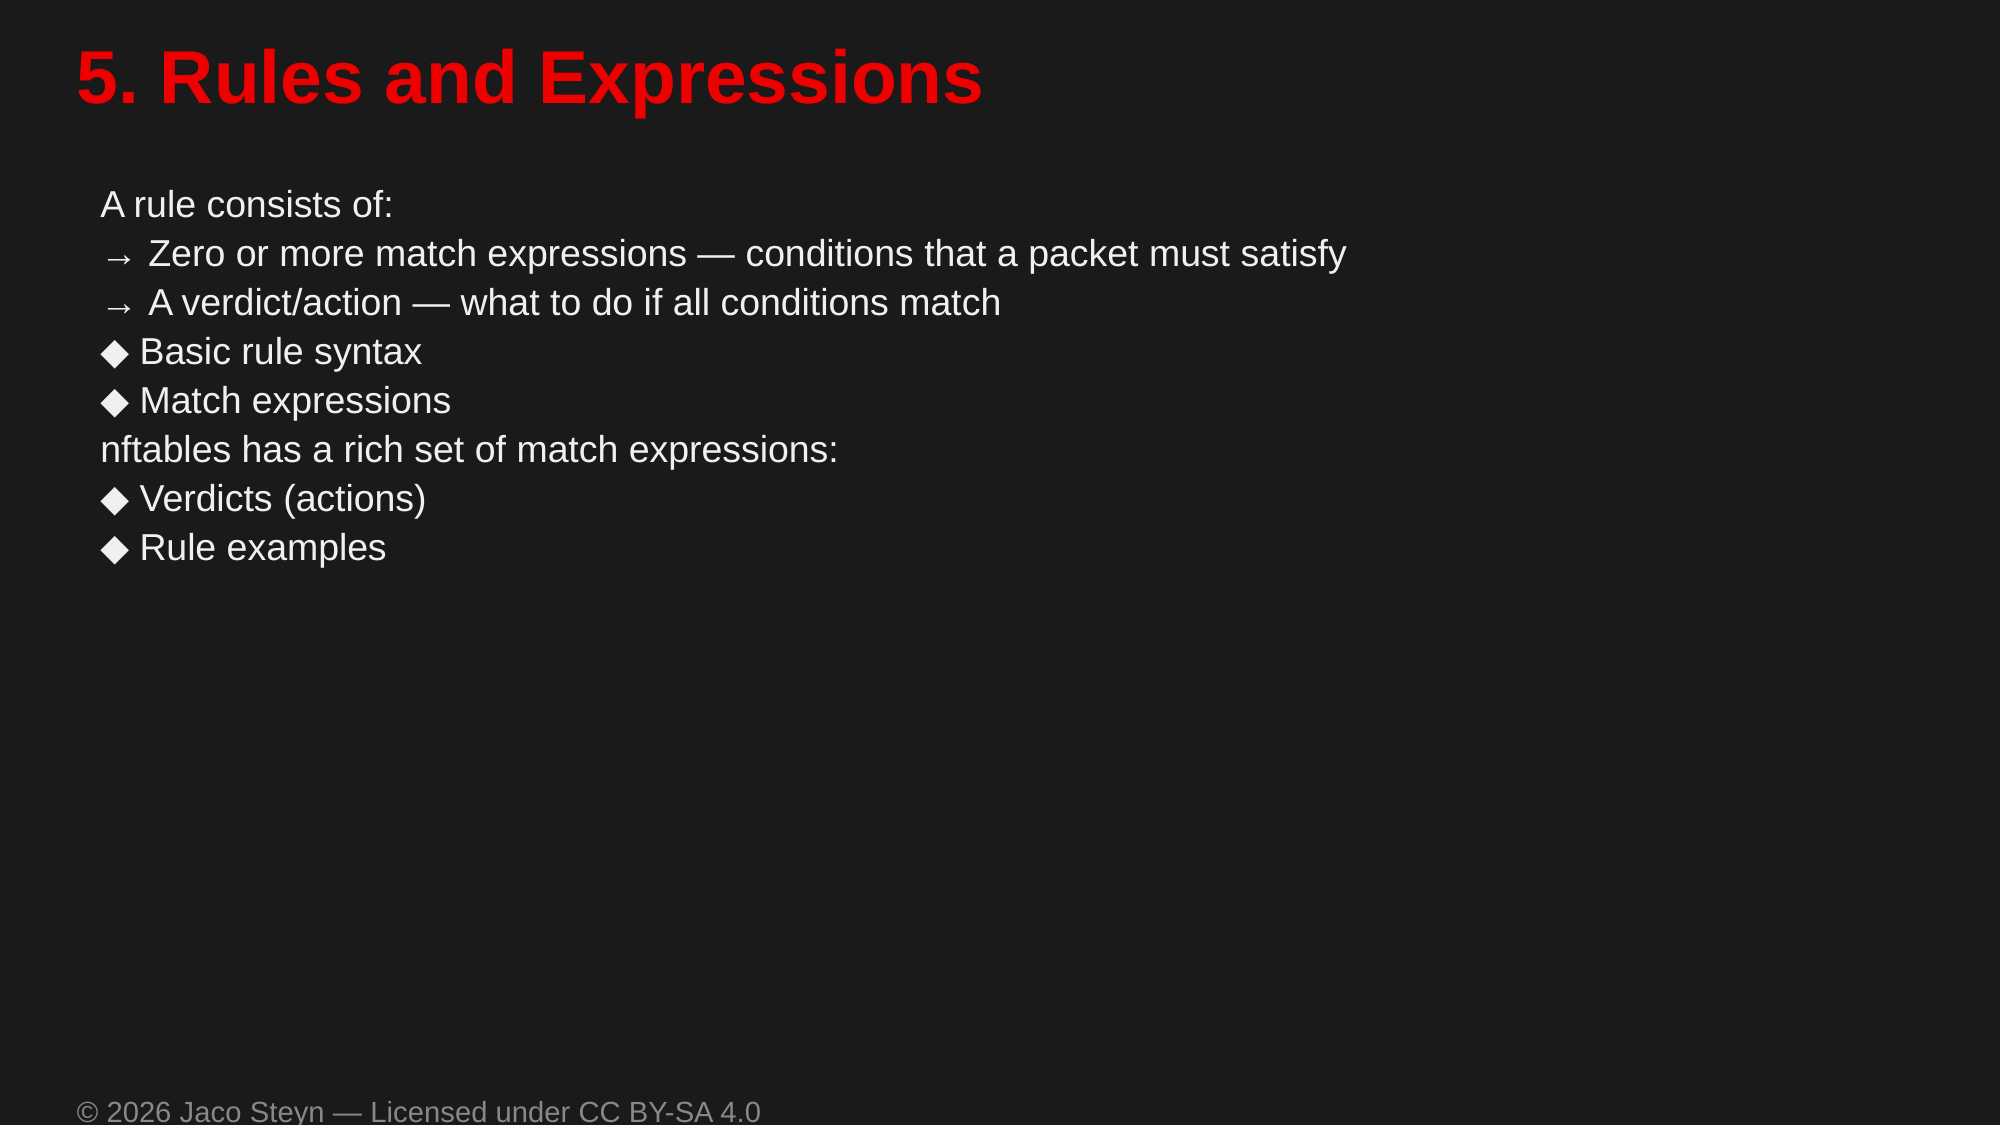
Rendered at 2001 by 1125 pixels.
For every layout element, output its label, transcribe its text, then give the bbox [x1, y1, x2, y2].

text_box 5. Rules and Expressions [59, 23, 1942, 154]
text_box A rule consists of: → Zero or more match expressions — conditions that a packet must satisfy → A verdict/action — what to do if all conditions match ◆ Basic rule syntax ◆ Match expressions nftables has a rich set of match expressions: ◆ Verdicts (actions) ◆ Rule examples [59, 171, 1942, 1083]
text_box © 2026 Jaco Steyn — Licensed under CC BY-SA 4.0 [59, 1083, 1942, 1120]
